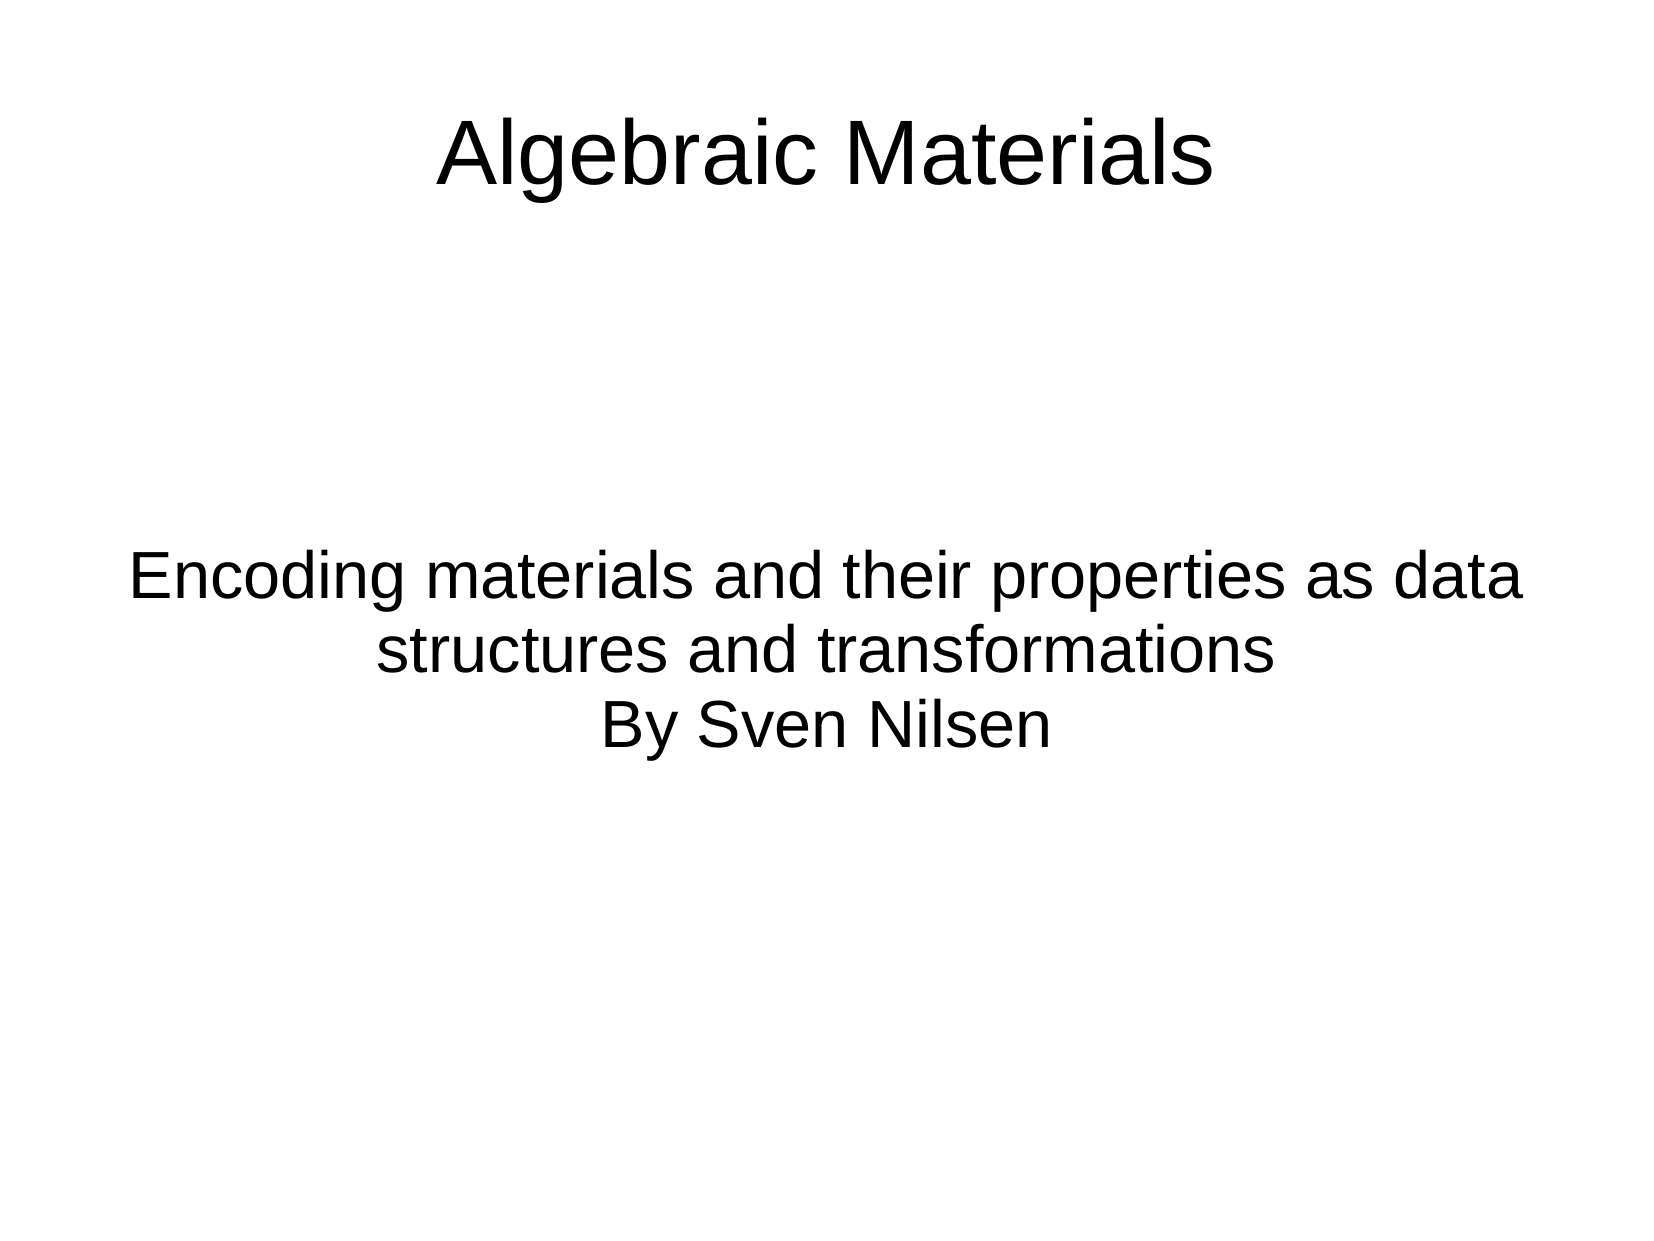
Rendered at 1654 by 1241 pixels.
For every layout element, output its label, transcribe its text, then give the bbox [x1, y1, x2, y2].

title Algebraic Materials [82, 49, 1571, 257]
subtitle Encoding materials and their properties as data structures and transformations By Sven Nilsen [82, 290, 1571, 1010]
